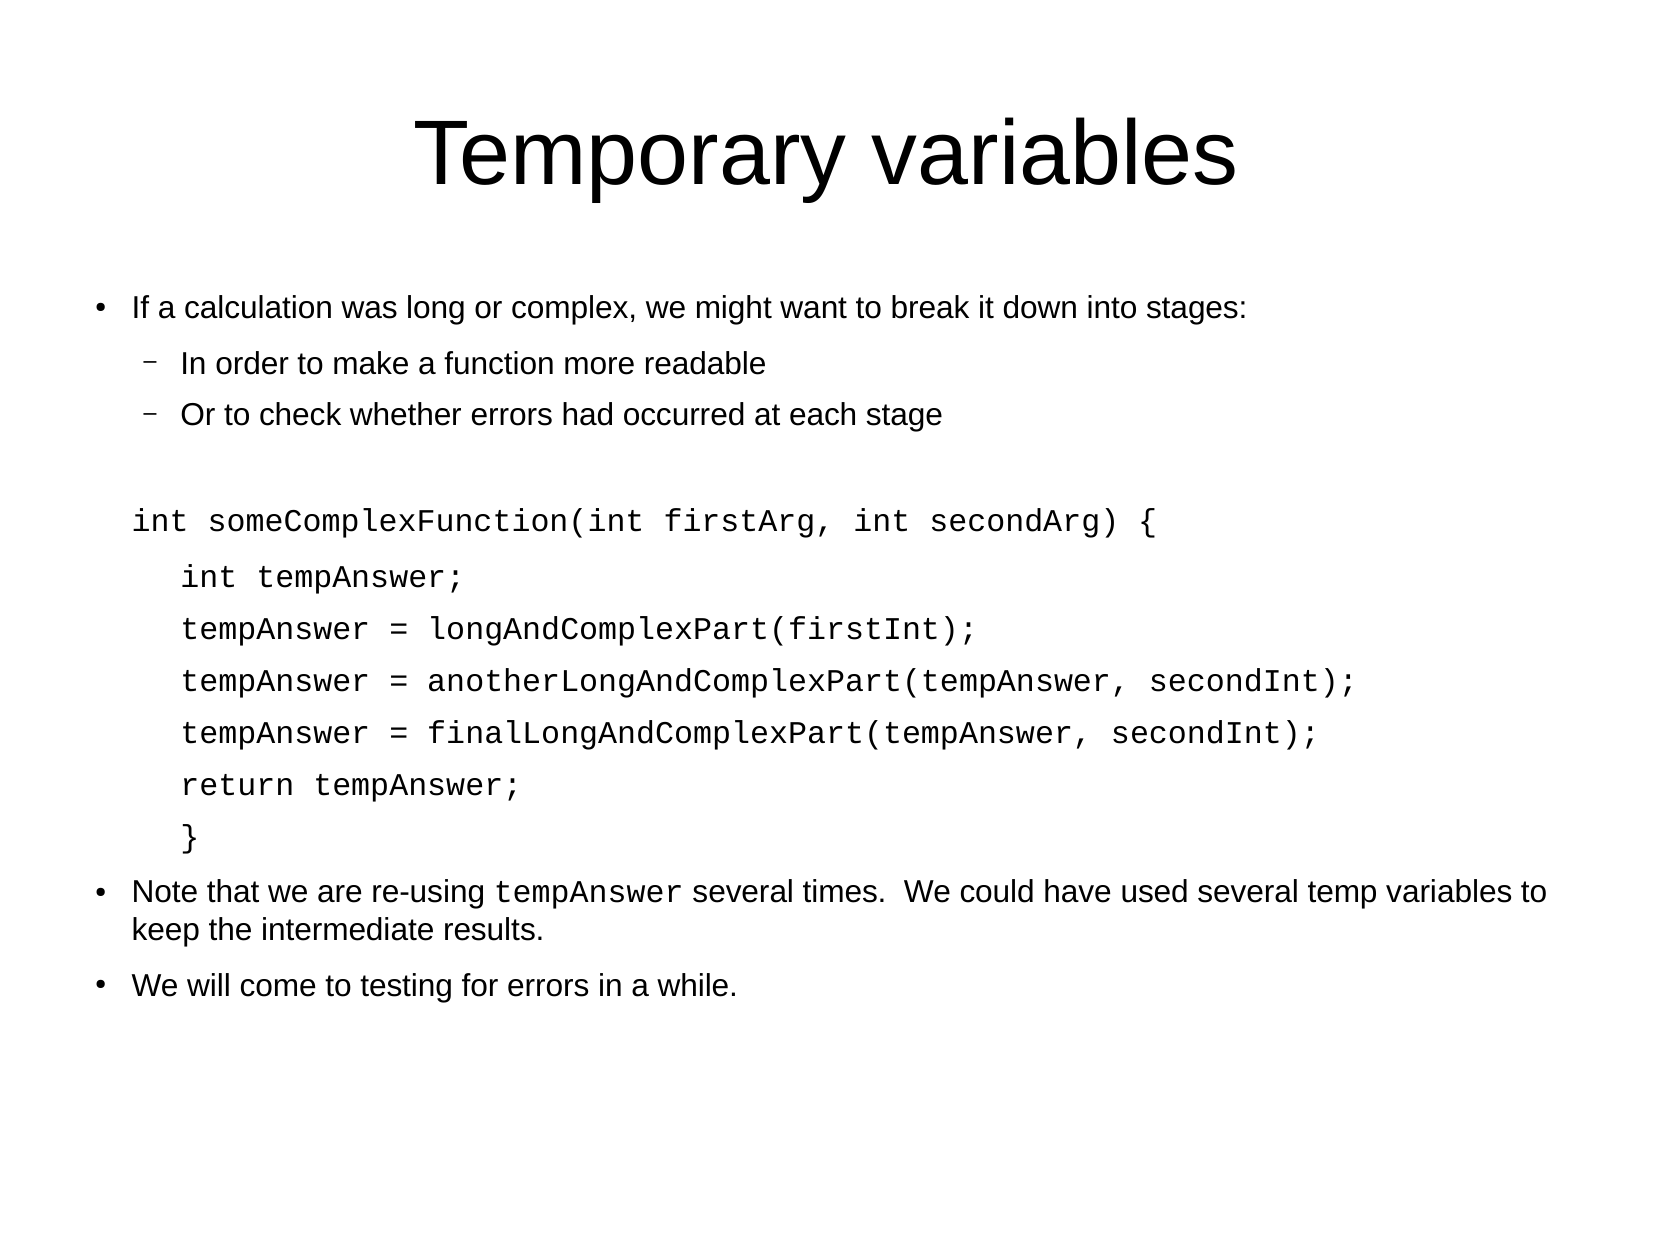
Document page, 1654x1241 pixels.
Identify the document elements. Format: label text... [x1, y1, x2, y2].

list If a calculation was long or complex, we might want to break it down into stages: In order to make a function more readable Or to check whether errors had occurred at each stage int someComplexFunction(int firstArg, int secondArg) { int tempAnswer; tempAnswer = longAndComplexPart(firstInt); tempAnswer = anotherLongAndComplexPart(tempAnswer, secondInt); tempAnswer = finalLongAndComplexPart(tempAnswer, secondInt); return tempAnswer; } Note that we are re-using tempAnswer several times. We could have used several temp variables to keep the intermediate results. We will come to testing for errors in a while. [82, 290, 1571, 1010]
title Temporary variables [82, 49, 1571, 257]
